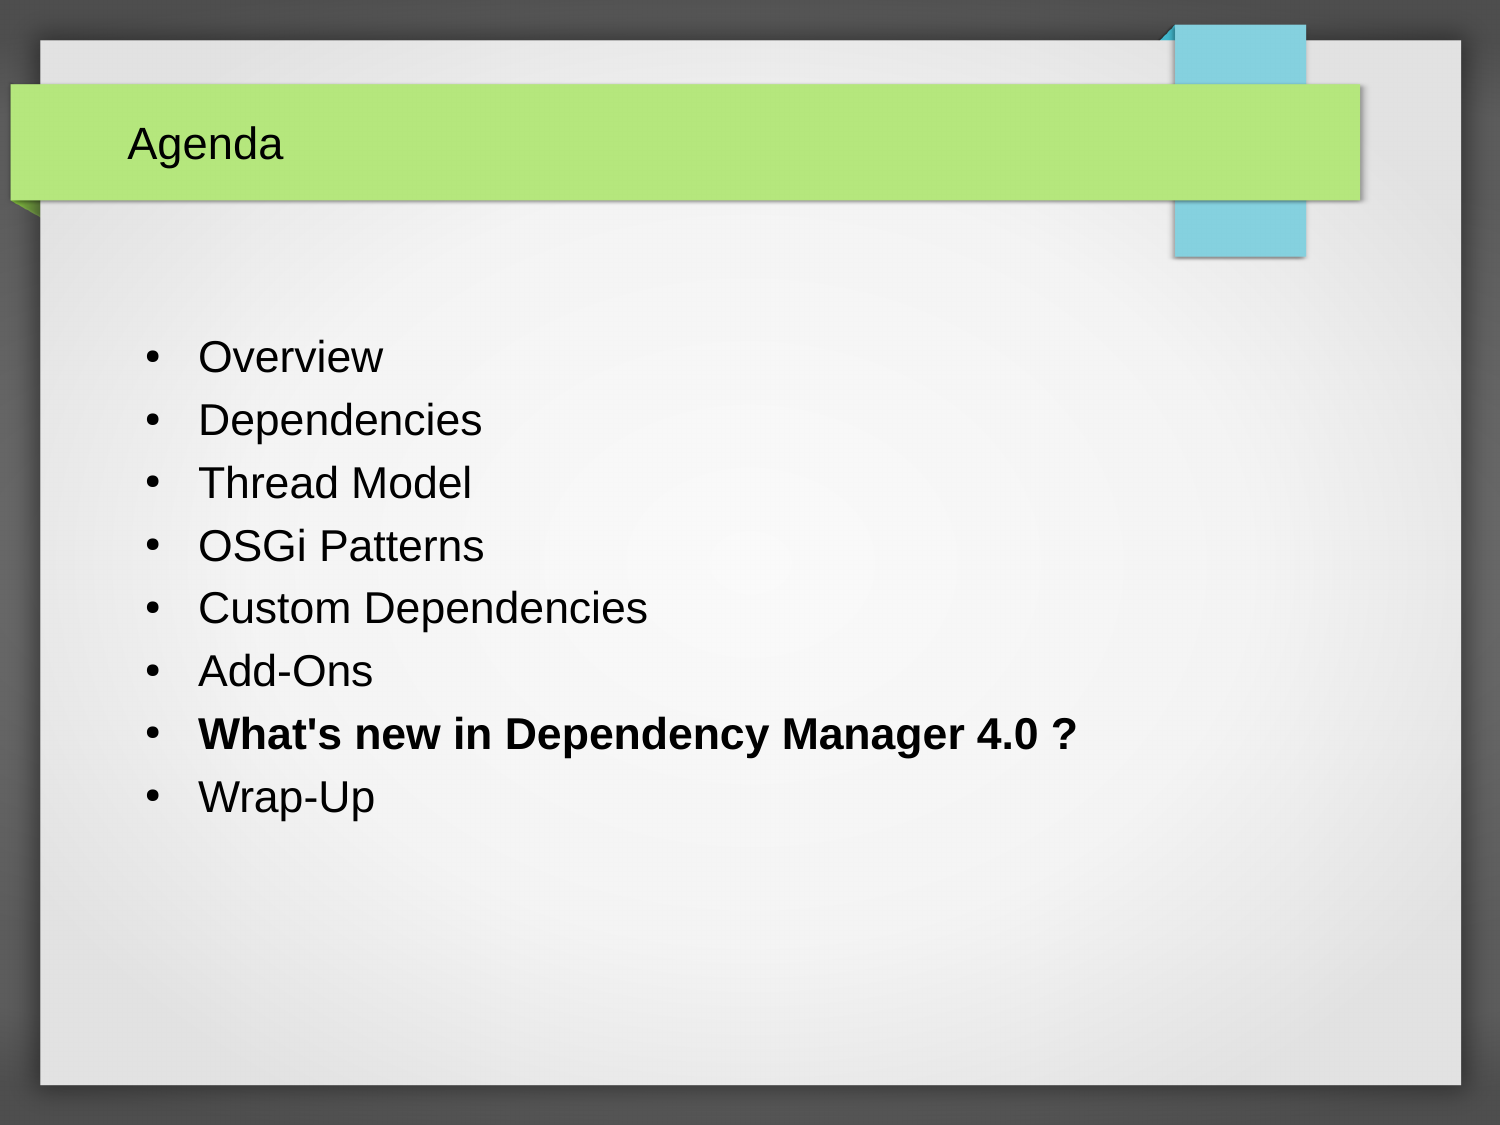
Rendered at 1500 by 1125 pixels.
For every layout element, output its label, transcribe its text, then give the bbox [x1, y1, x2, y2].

picture [0, 0, 1500, 1125]
list Overview Dependencies Thread Model OSGi Patterns Custom Dependencies Add-Ons What's new in Dependency Manager 4.0 ? Wrap-Up [112, 324, 1388, 978]
title Agenda [112, 42, 1388, 246]
